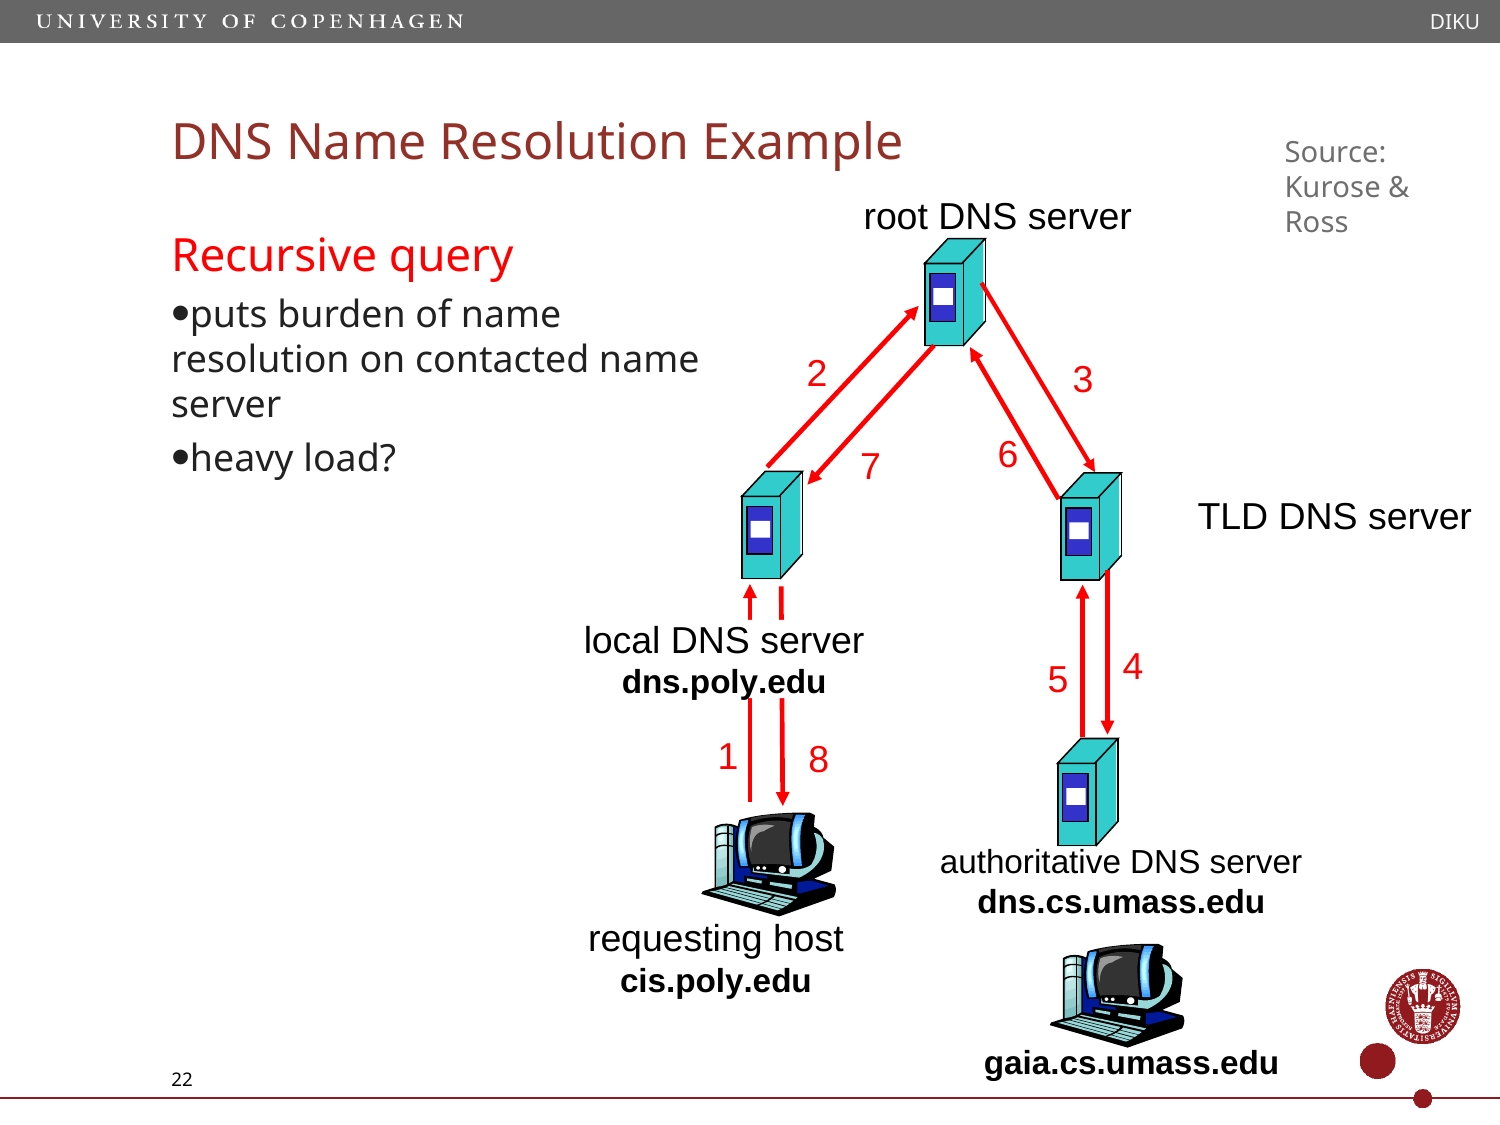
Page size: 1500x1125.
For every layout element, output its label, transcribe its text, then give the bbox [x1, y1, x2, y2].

text_box authoritative DNS server dns.cs.umass.edu [925, 832, 1318, 928]
text_box 2 [791, 341, 843, 403]
text_box gaia.cs.umass.edu [969, 1033, 1295, 1089]
list Recursive query puts burden of name resolution on contacted name server heavy load? [171, 225, 739, 900]
text_box 6 [982, 422, 1034, 483]
text_box 5 [1032, 647, 1080, 708]
text_box requesting host cis.poly.edu [573, 906, 859, 1007]
text_box [741, 471, 803, 580]
text_box TLD DNS server [1169, 484, 1500, 546]
text_box DIKU [469, 0, 1495, 43]
text_box local DNS server dns.poly.edu [568, 608, 880, 709]
text_box 6 [1017, 422, 1034, 450]
text_box 1 [702, 724, 754, 785]
picture [701, 811, 838, 906]
text_box [924, 238, 986, 347]
title DNS Name Resolution Example [171, 75, 1329, 171]
text_box [1060, 472, 1122, 581]
text_box 7 [845, 434, 896, 496]
text_box 4 [1110, 634, 1159, 696]
text_box 3 [1057, 347, 1109, 408]
text_box root DNS server [832, 184, 1163, 246]
text_box 8 [793, 727, 844, 789]
text_box [1057, 738, 1119, 832]
text_box Source: Kurose & Ross [1269, 125, 1459, 246]
text_box <number> [171, 1067, 522, 1092]
picture [0, 910, 1500, 1122]
